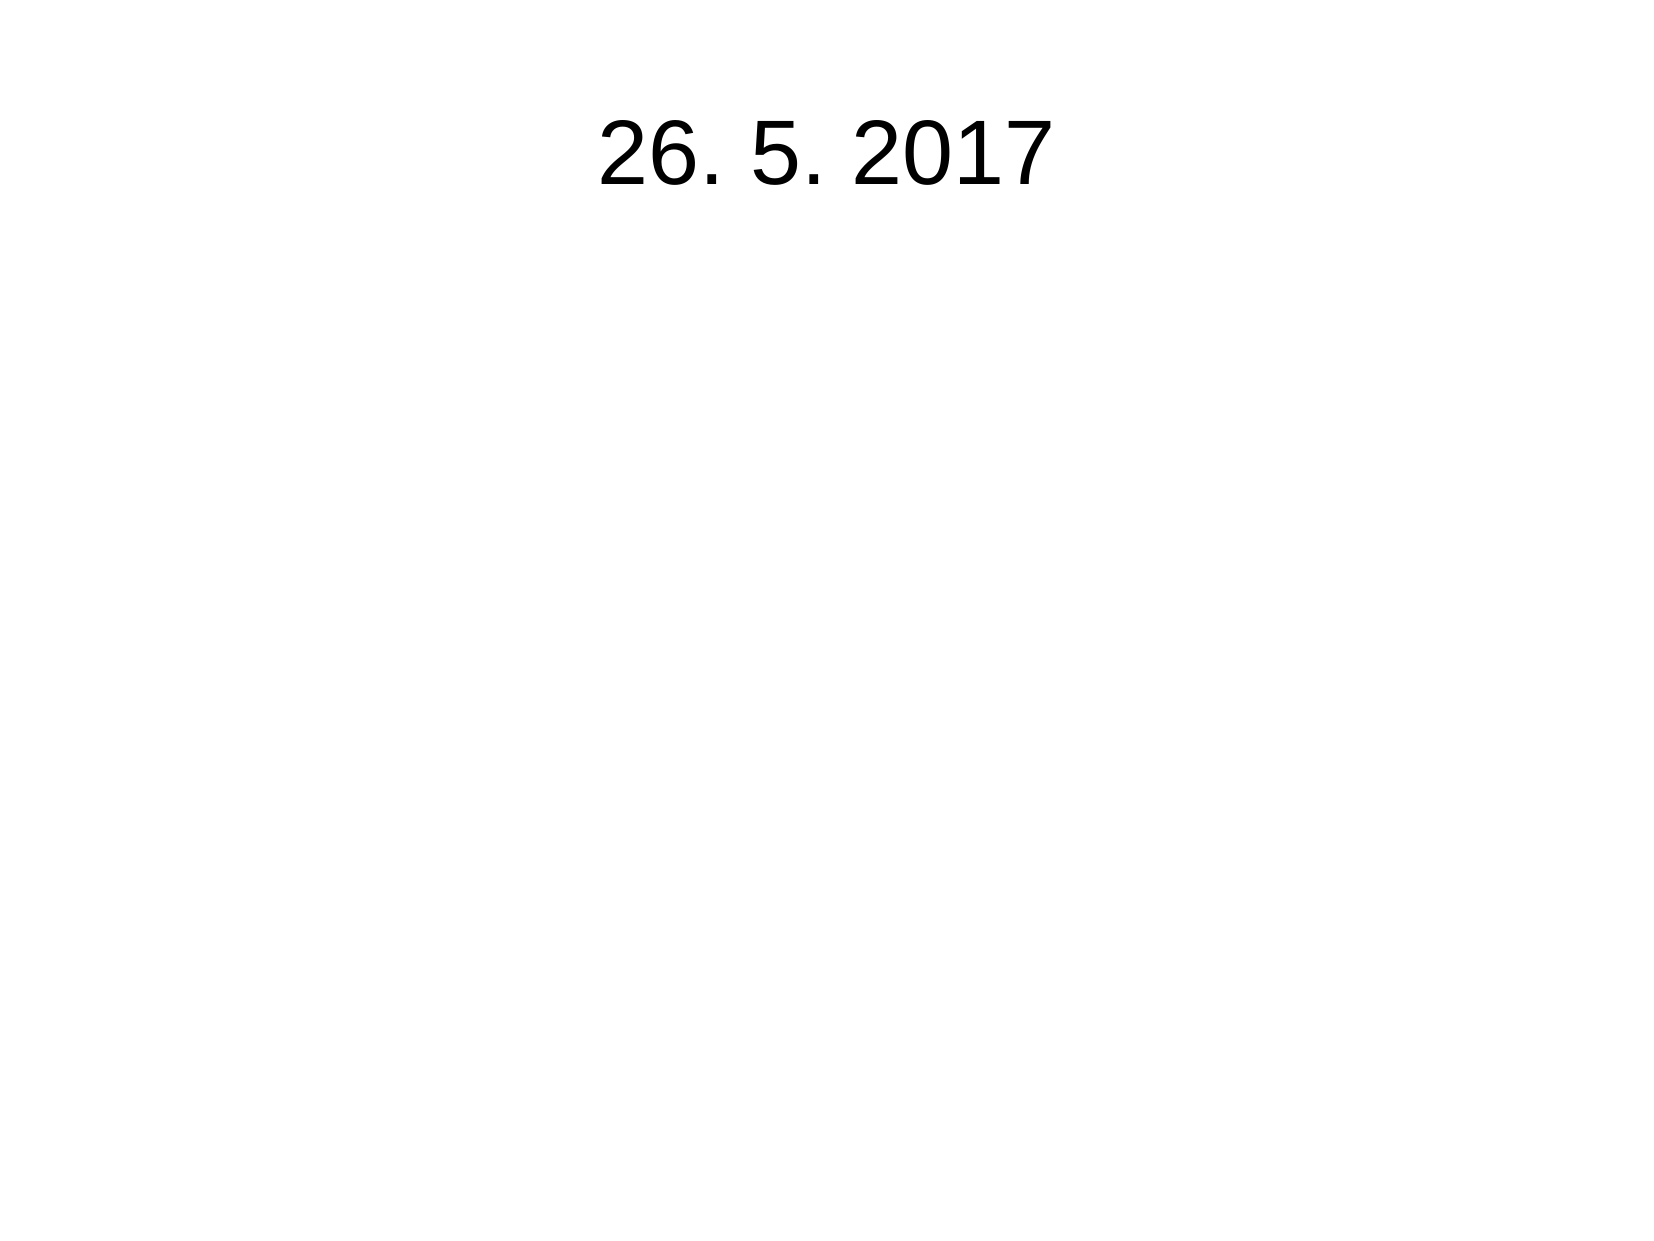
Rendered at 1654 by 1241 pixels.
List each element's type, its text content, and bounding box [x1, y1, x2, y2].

title 26. 5. 2017 [82, 49, 1571, 257]
